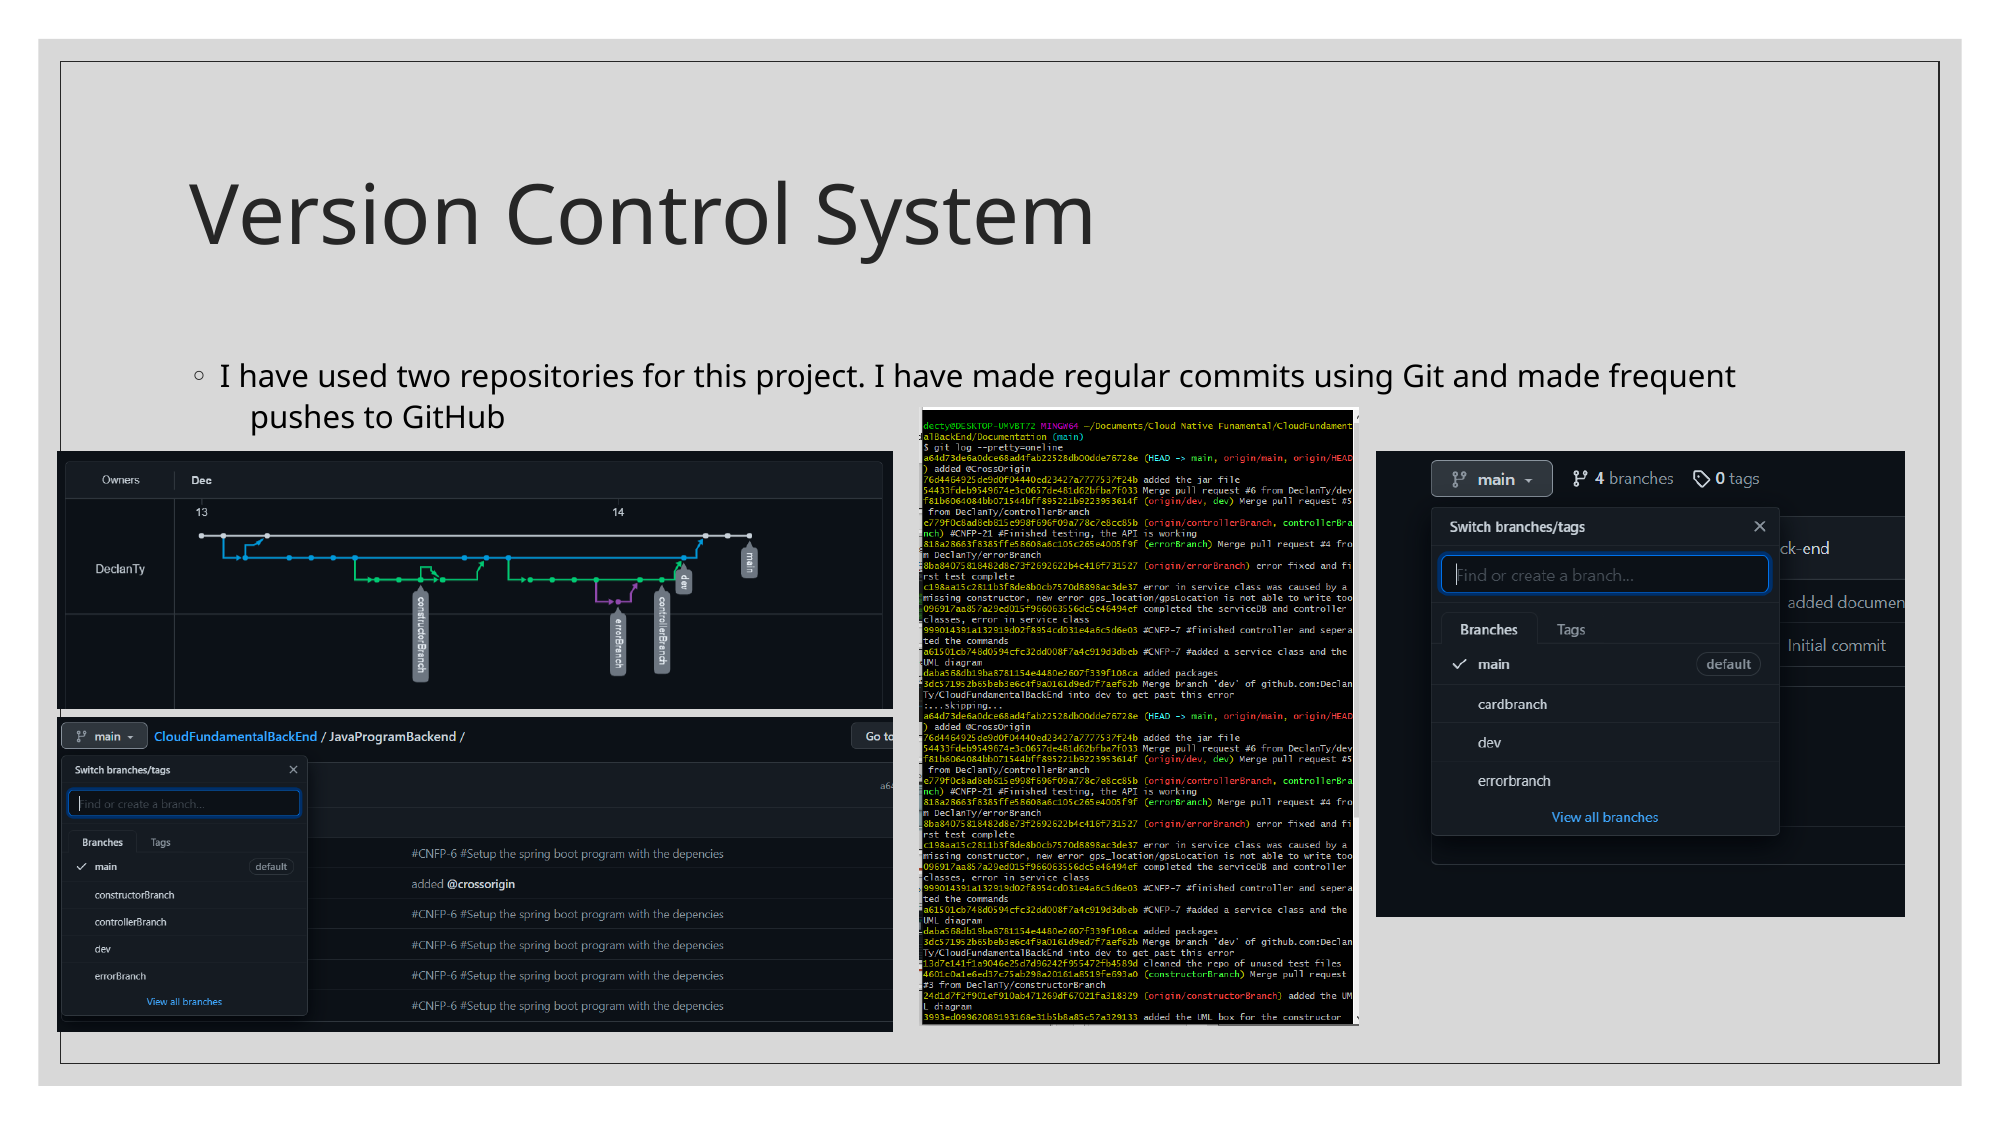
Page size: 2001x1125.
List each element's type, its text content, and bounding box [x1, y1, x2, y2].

picture [919, 407, 1359, 1026]
title Version Control System [174, 105, 1825, 331]
list I have used two repositories for this project. I have made regular commits using Git and made frequent pushes to GitHub [174, 345, 1825, 977]
picture [57, 717, 893, 1032]
picture [1376, 451, 1905, 917]
picture [57, 451, 893, 709]
